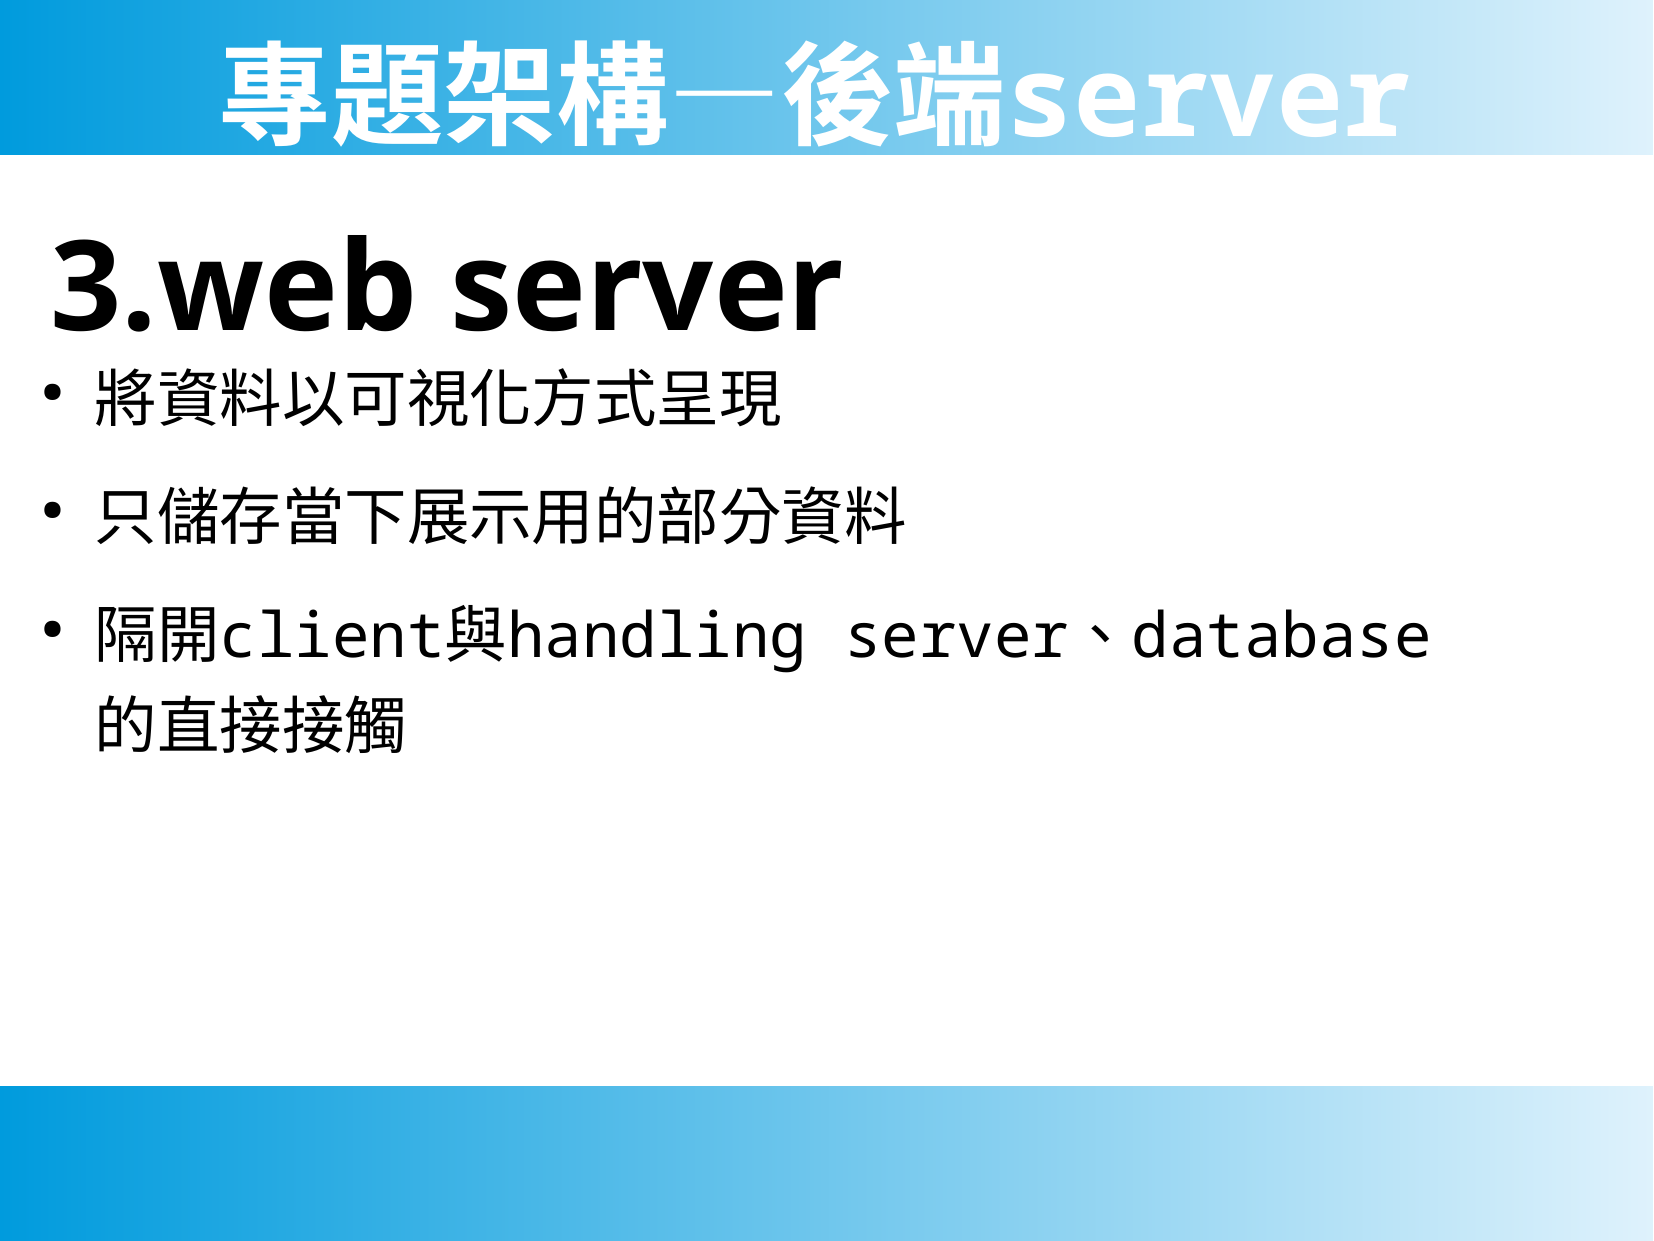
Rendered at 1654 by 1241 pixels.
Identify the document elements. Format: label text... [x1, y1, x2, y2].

title 專題架構―後端server [70, 23, 1560, 152]
text_box 3.web server [35, 188, 1300, 454]
list 將資料以可視化方式呈現 只儲存當下展示用的部分資料 隔開client與handling server、database的直接接觸 [23, 348, 1489, 745]
